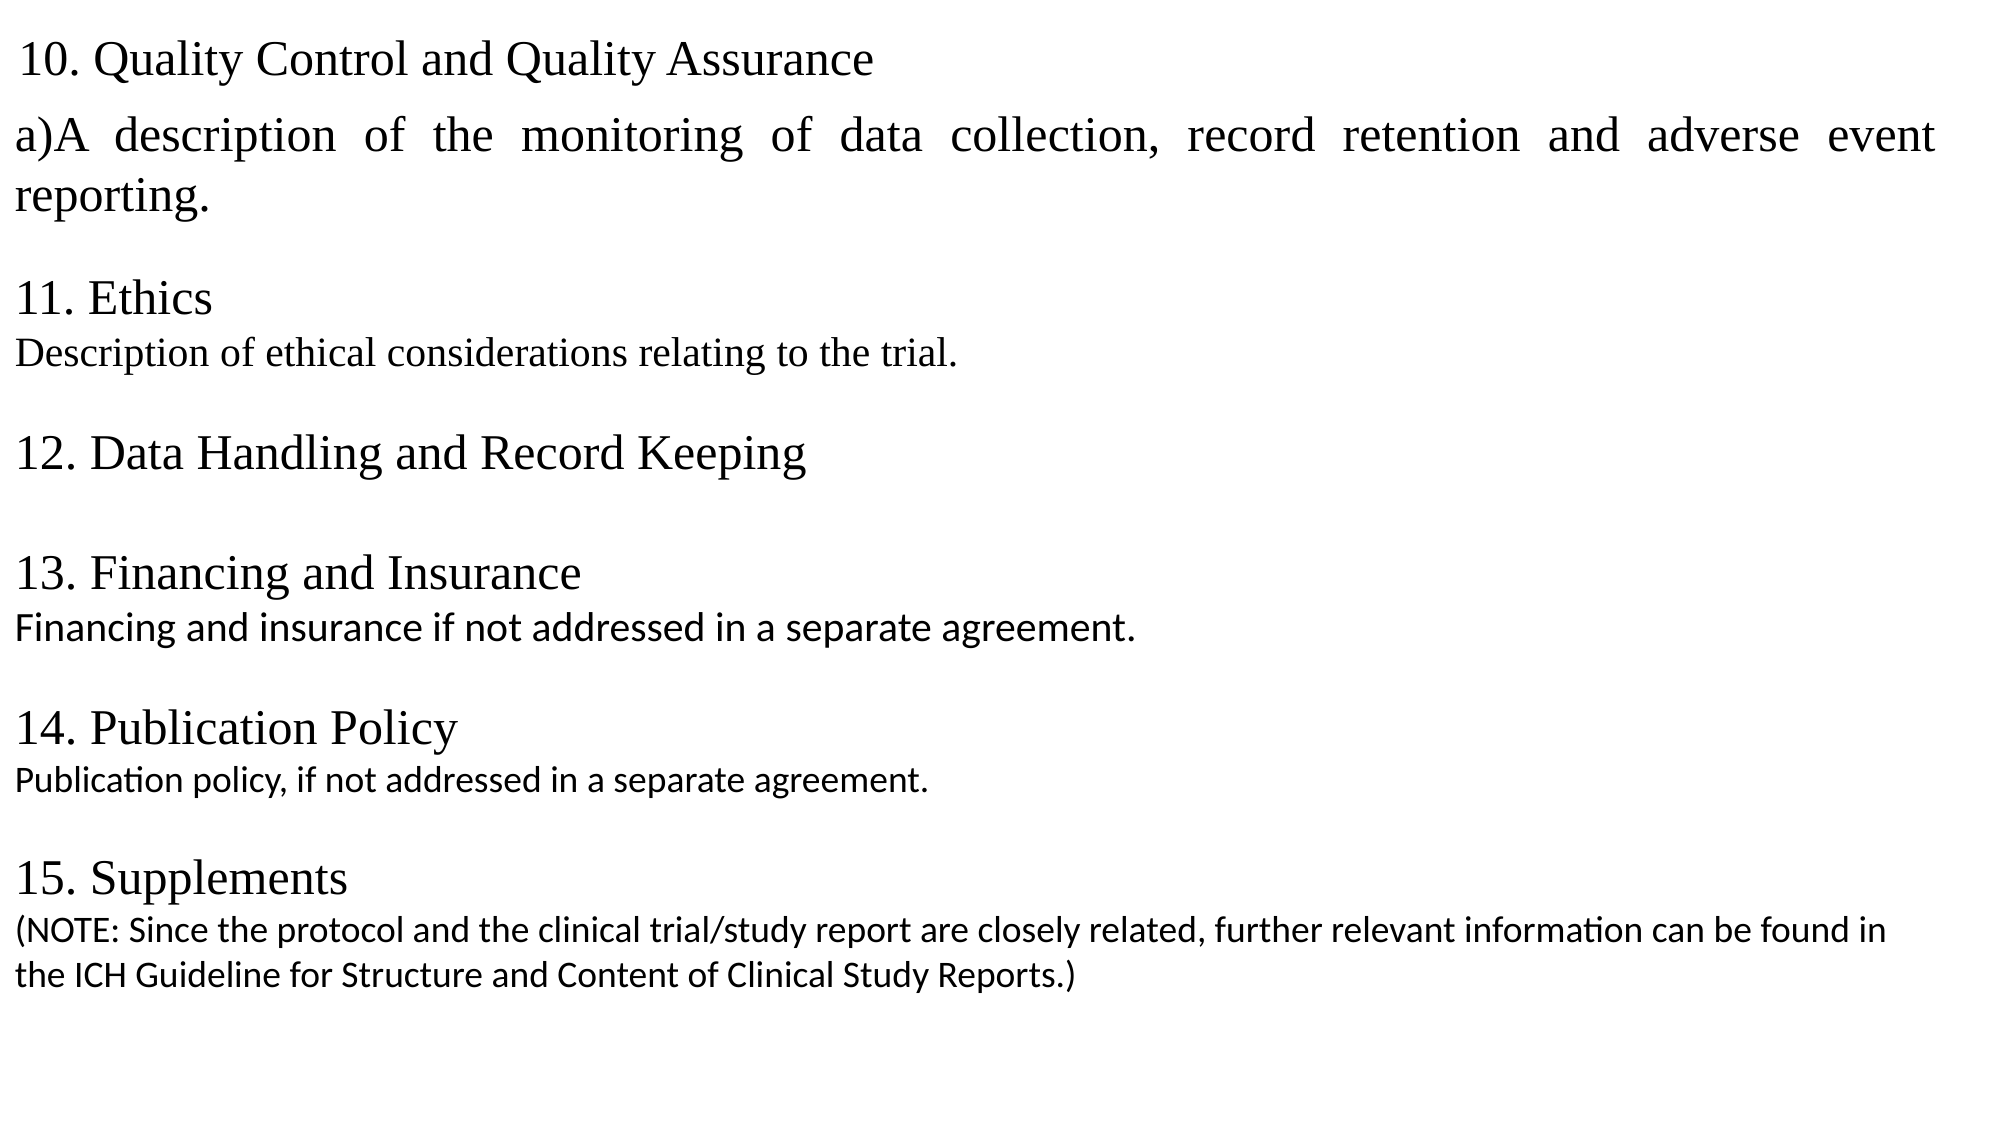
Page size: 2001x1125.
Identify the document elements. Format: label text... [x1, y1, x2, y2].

text_box a)A description of the monitoring of data collection, record retention and adverse event reporting. [0, 93, 1952, 257]
text_box 11. Ethics Description of ethical considerations relating to the trial. 12. Data Handling and Record Keeping 13. Financing and Insurance Financing and insurance if not addressed in a separate agreement. 14. Publication Policy Publication policy, if not addressed in a separate agreement. 15. Supplements (NOTE: Since the protocol and the clinical trial/study report are closely related, further relevant information can be found in the ICH Guideline for Structure and Content of Clinical Study Reports.) [0, 257, 1952, 1002]
text_box 10. Quality Control and Quality Assurance [3, 17, 890, 93]
